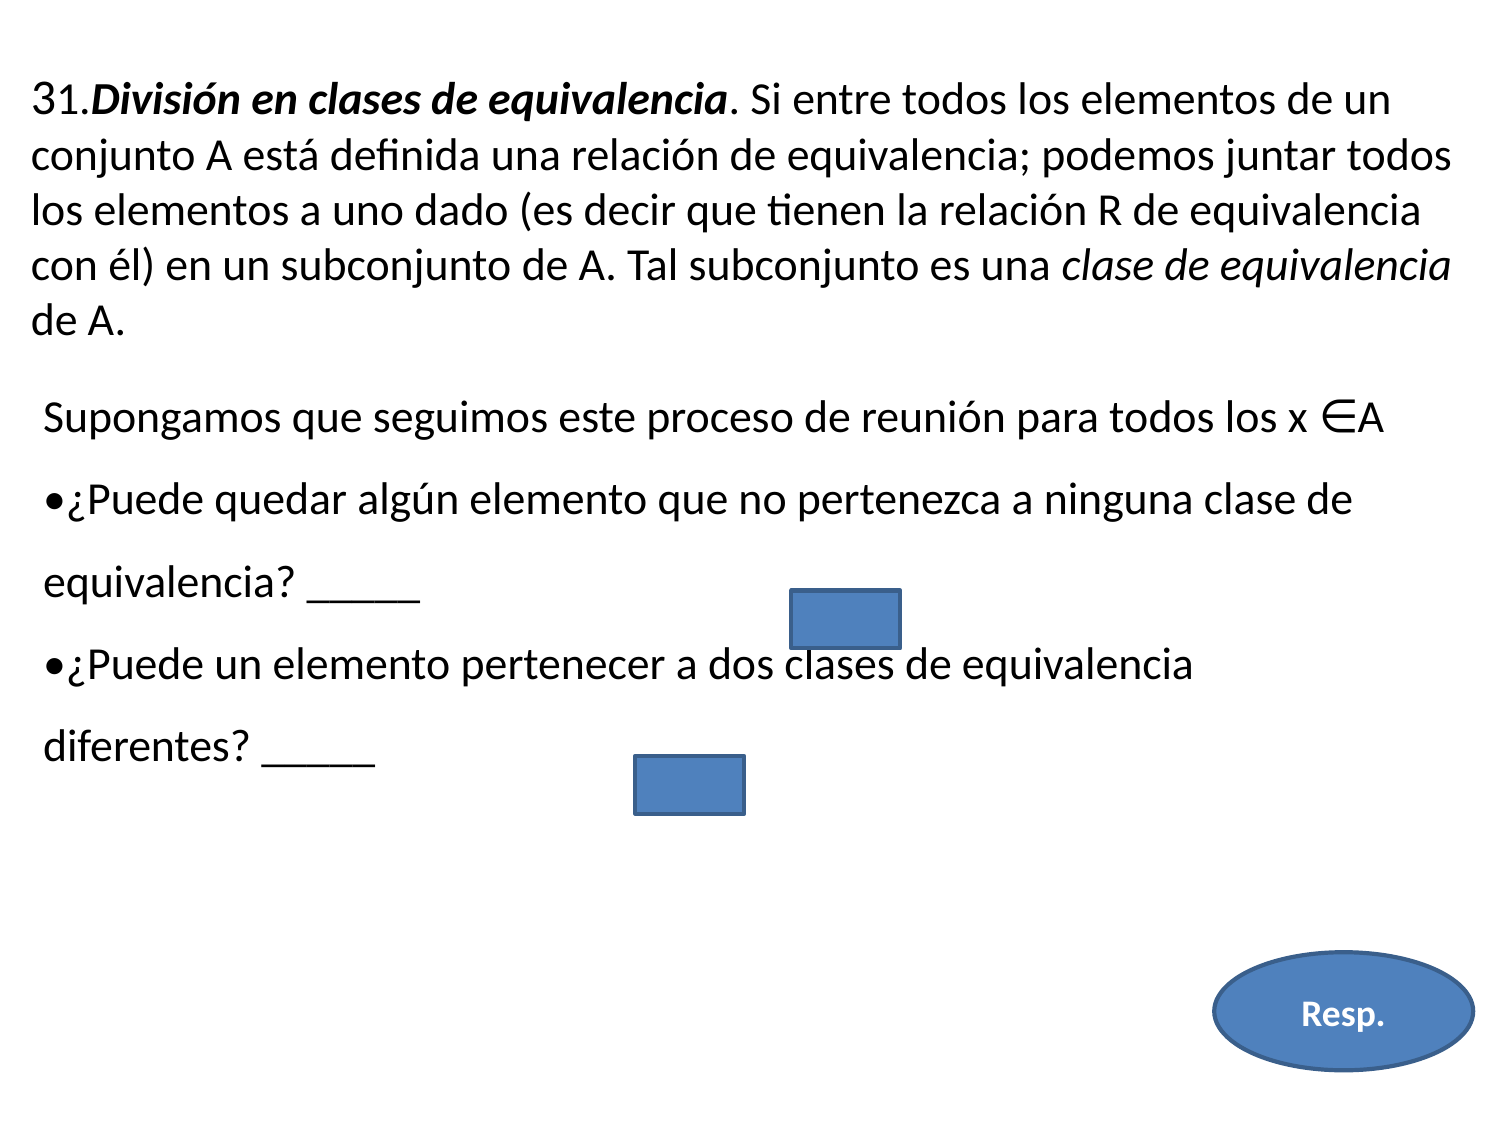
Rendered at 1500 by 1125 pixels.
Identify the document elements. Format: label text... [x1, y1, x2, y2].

text_box [791, 590, 901, 649]
text_box [635, 755, 745, 814]
title 31.División en clases de equivalencia. Si entre todos los elementos de un conjunto A está definida una relación de equivalencia; podemos juntar todos los elementos a uno dado (es decir que tienen la relación R de equivalencia con él) en un subconjunto de A. Tal subconjunto es una clase de equivalencia de A. [15, 30, 1469, 374]
text_box Resp. [1214, 952, 1474, 1071]
text_box Supongamos que seguimos este proceso de reunión para todos los x ∈A •¿Puede quedar algún elemento que no pertenezca a ninguna clase de equivalencia? _____ •¿Puede un elemento pertenecer a dos clases de equivalencia diferentes? _____ [28, 378, 1423, 779]
